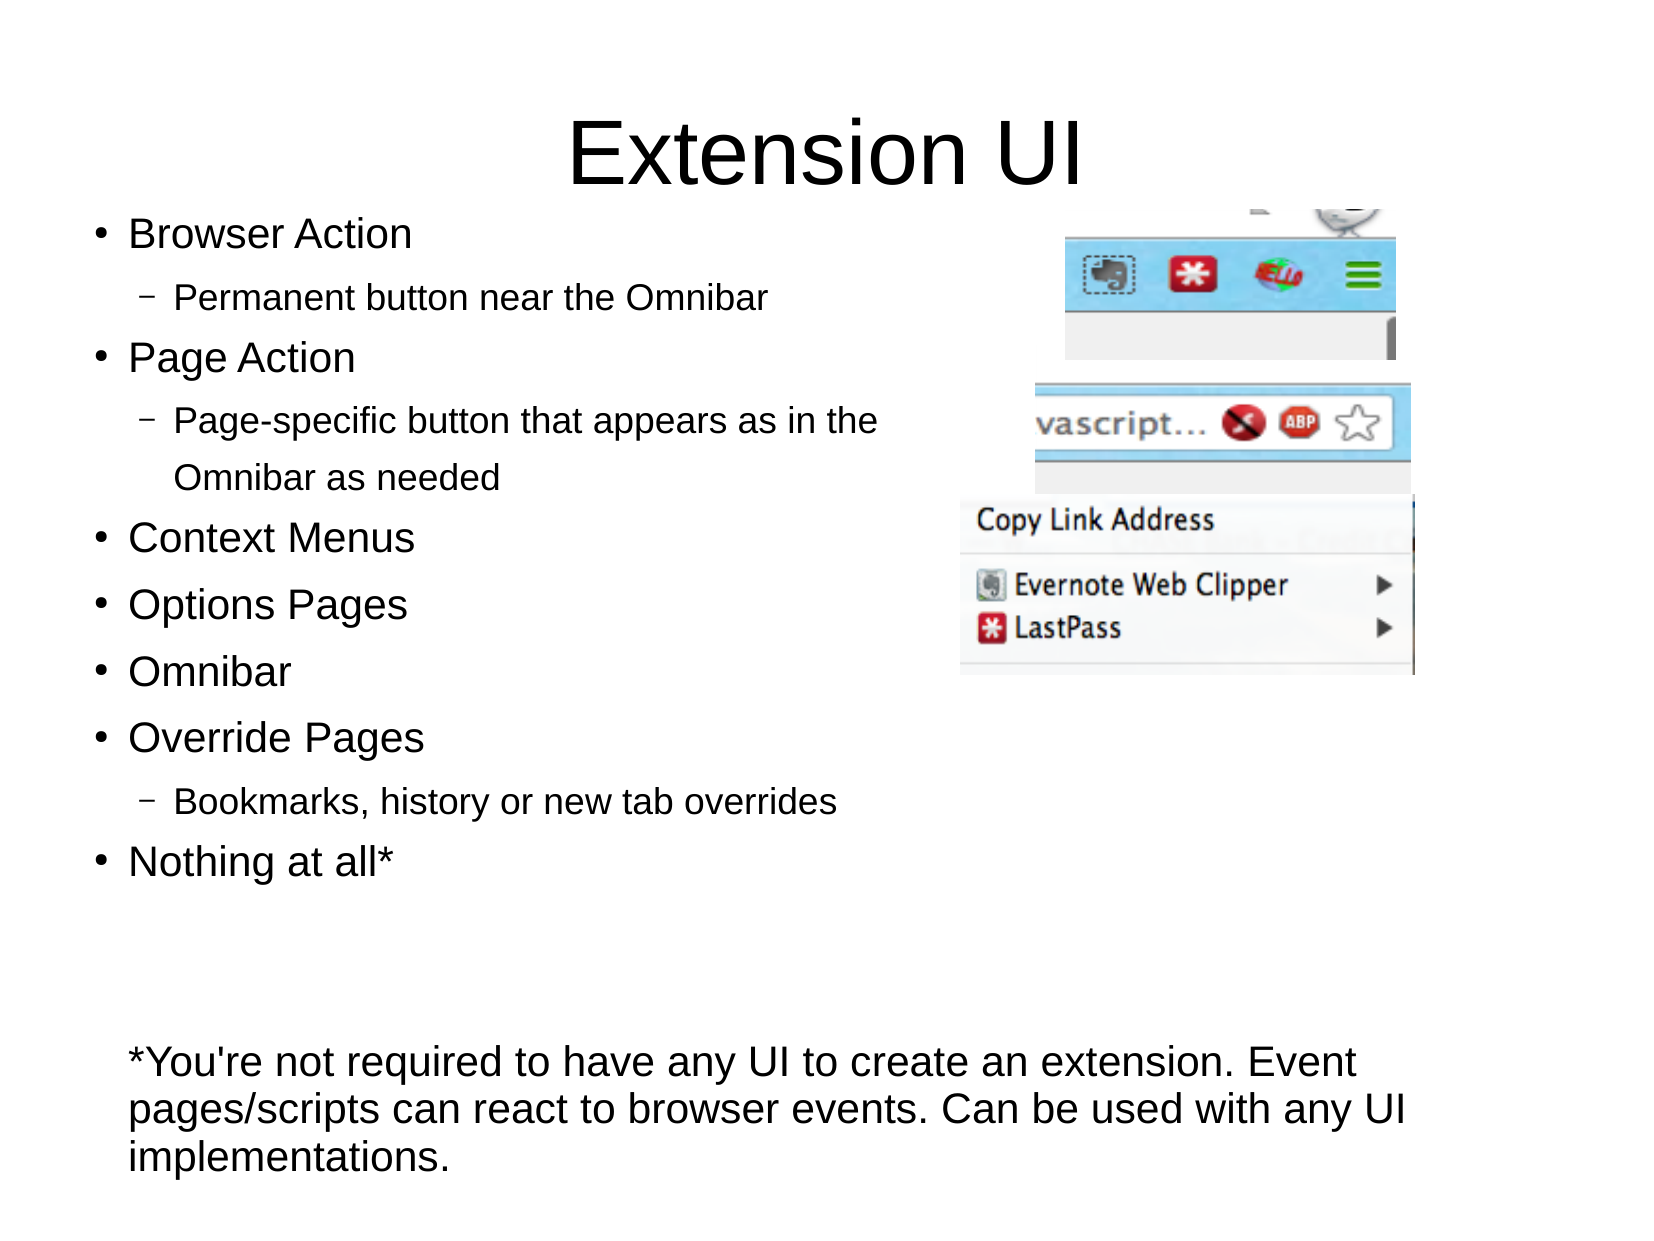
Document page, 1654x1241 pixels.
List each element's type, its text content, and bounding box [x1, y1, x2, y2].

title Extension UI [82, 49, 1571, 210]
picture [960, 209, 1415, 676]
list Browser Action Permanent button near the Omnibar Page Action Page-specific button that appears as in the Omnibar as needed Context Menus Options Pages Omnibar Override Pages Bookmarks, history or new tab overrides Nothing at all* *You're not required to have any UI to create an extension. Event pages/scripts can react to browser events. Can be used with any UI implementations. [82, 210, 1571, 1186]
